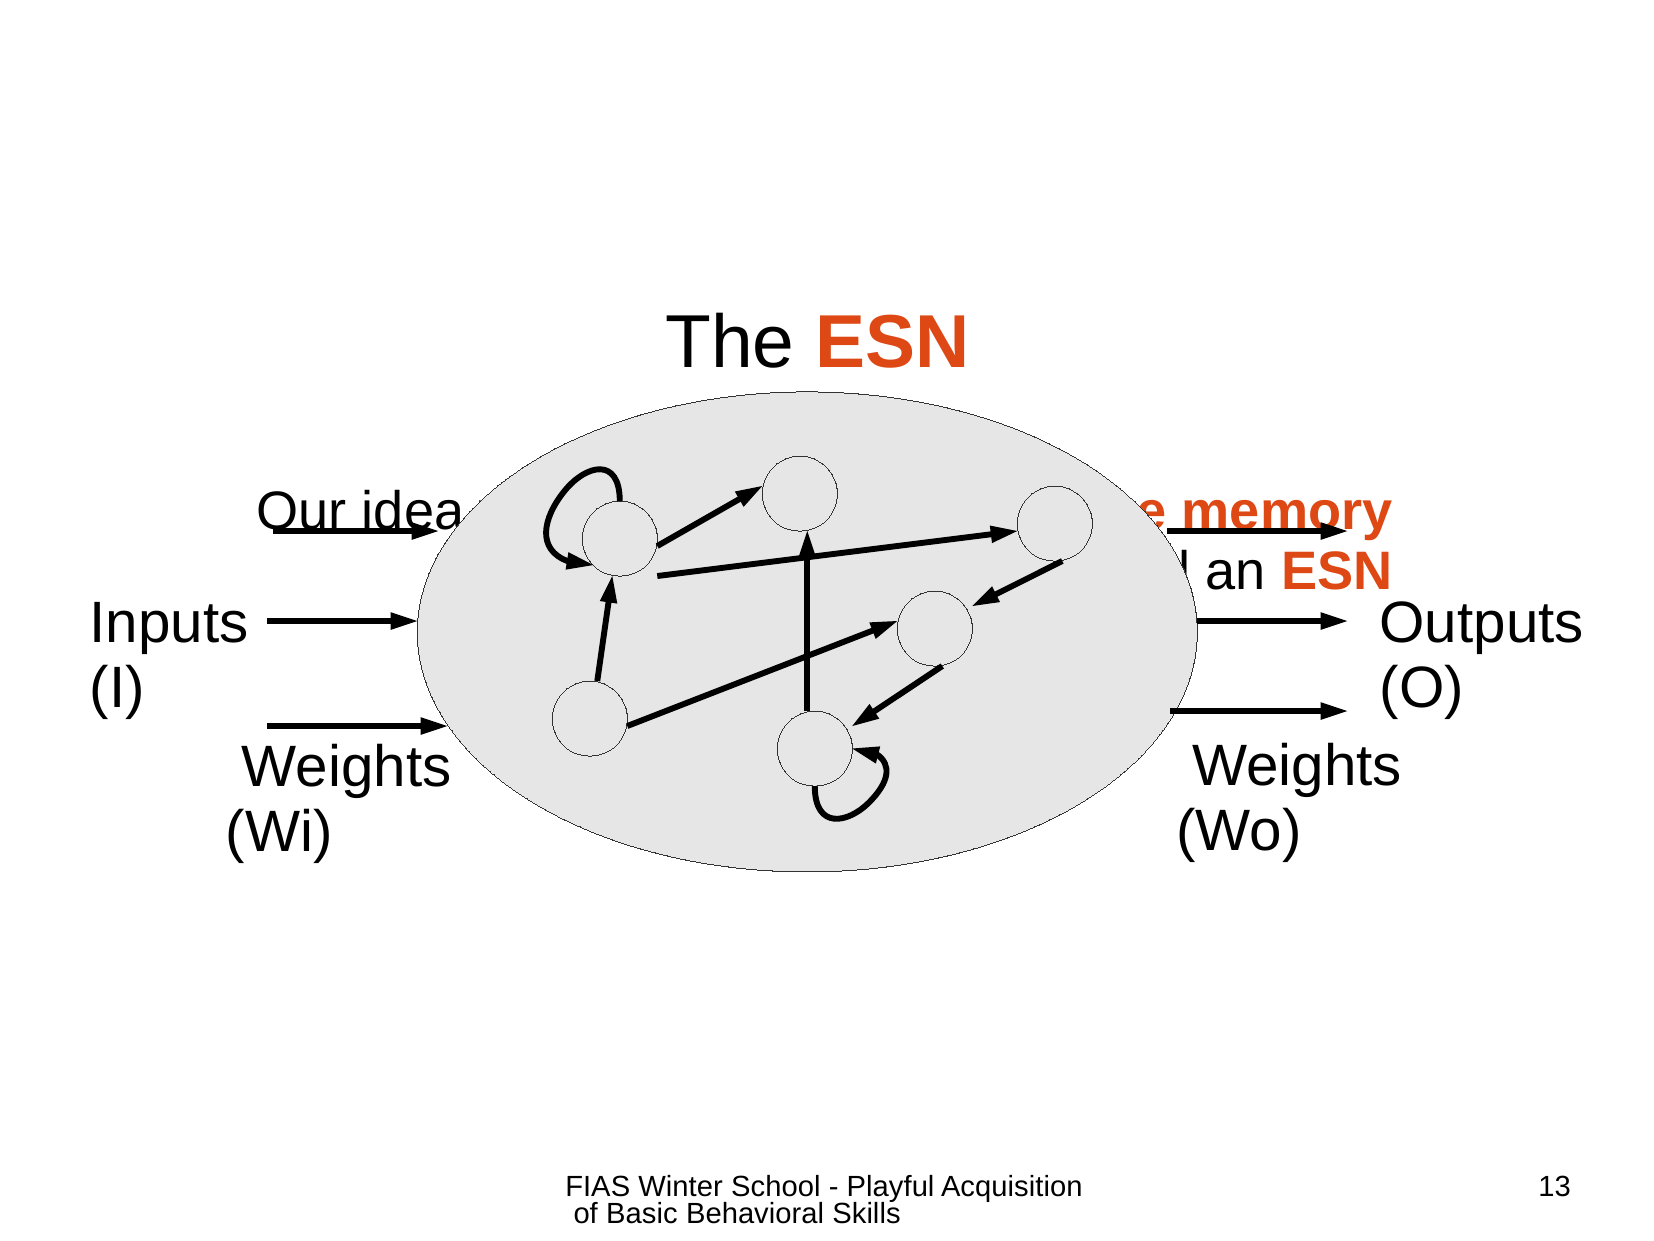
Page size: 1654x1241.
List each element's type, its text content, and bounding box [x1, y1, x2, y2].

text_box Weights (Wi) [210, 726, 484, 871]
text_box Inputs (I) [75, 582, 451, 727]
text_box Outputs (O) [1365, 582, 1654, 727]
text_box Our idea were to add more long time memory To perform this goal we used an ESN [225, 480, 504, 582]
text_box Our idea were to add more long time memory To perform this goal we used an ESN [1111, 480, 1654, 662]
text_box The ESN [630, 292, 1006, 392]
text_box Weights (Wo) [1161, 725, 1435, 871]
text_box [425, 392, 1198, 872]
